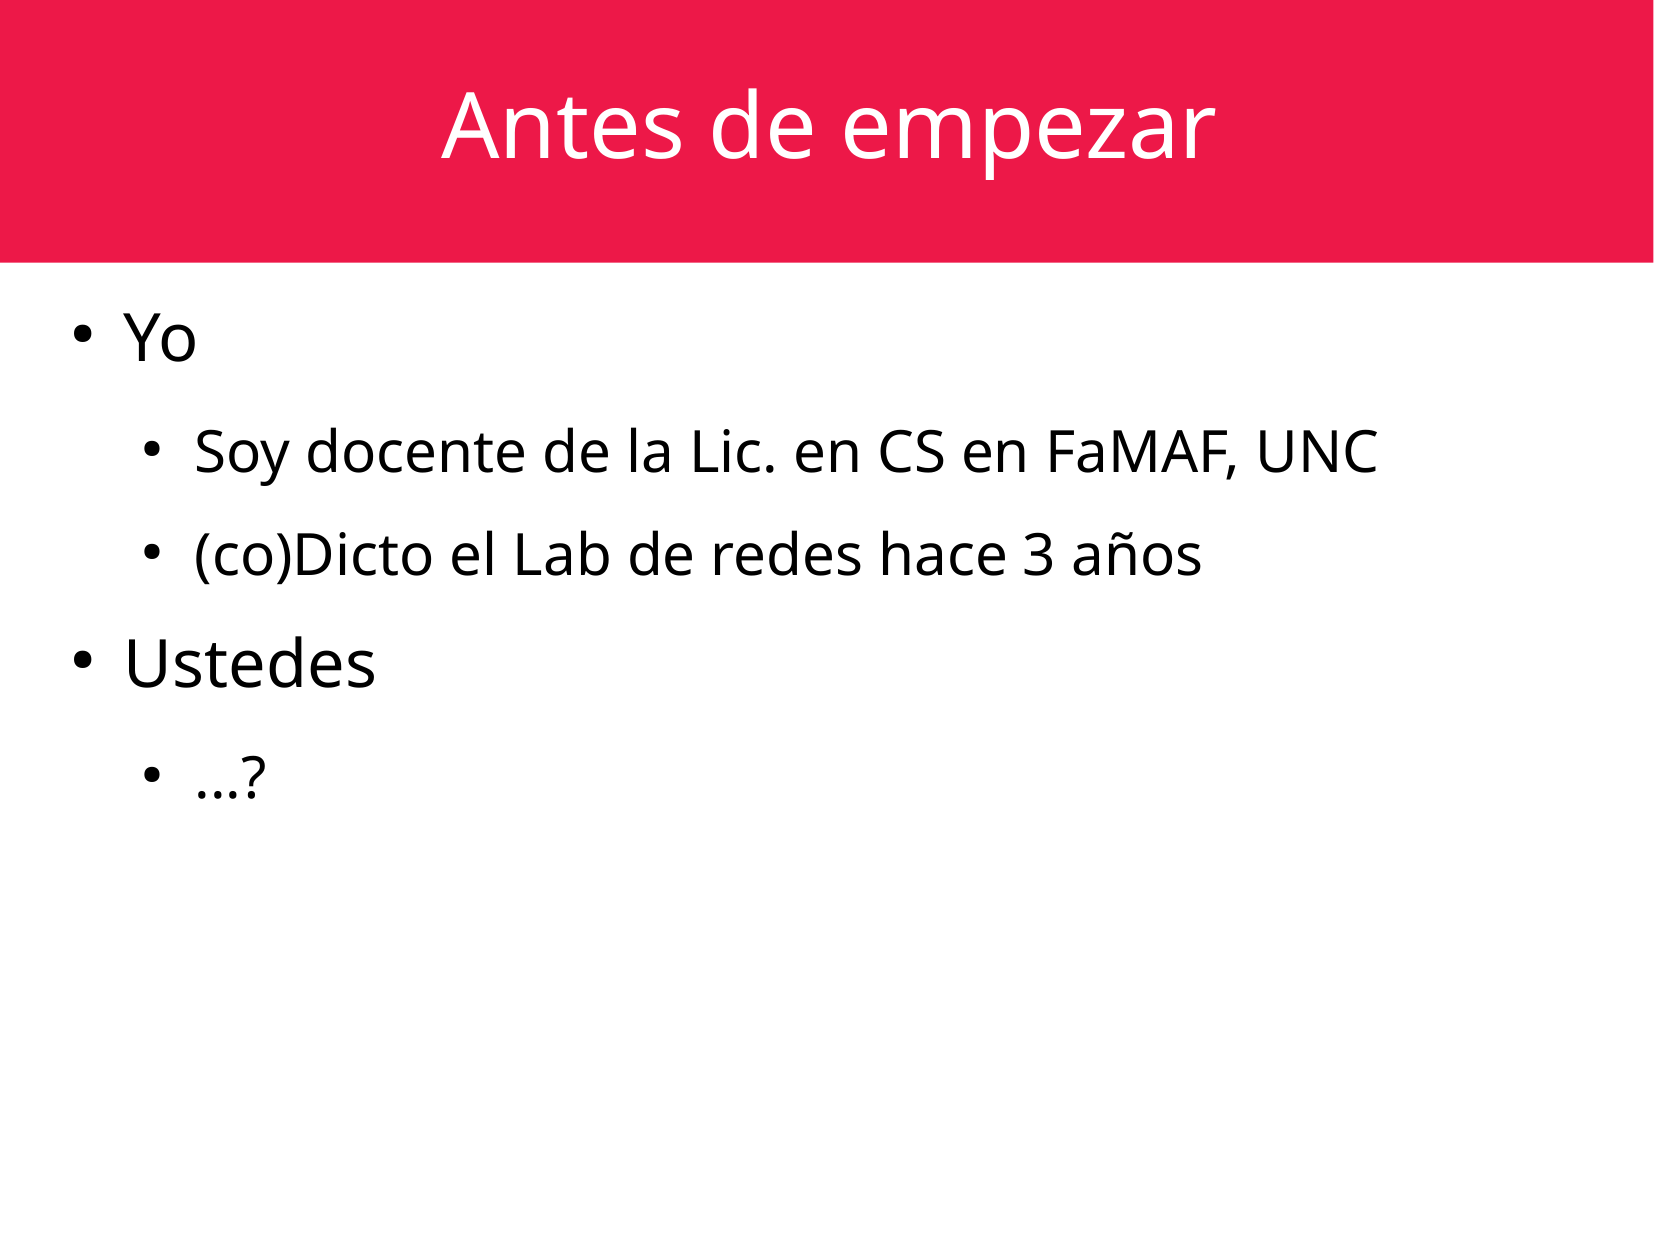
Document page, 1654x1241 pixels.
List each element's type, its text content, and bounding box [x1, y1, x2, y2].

list Yo Soy docente de la Lic. en CS en FaMAF, UNC (co)Dicto el Lab de redes hace 3 años Ustedes ...? [53, 290, 1613, 1109]
title Antes de empezar [47, 19, 1613, 228]
